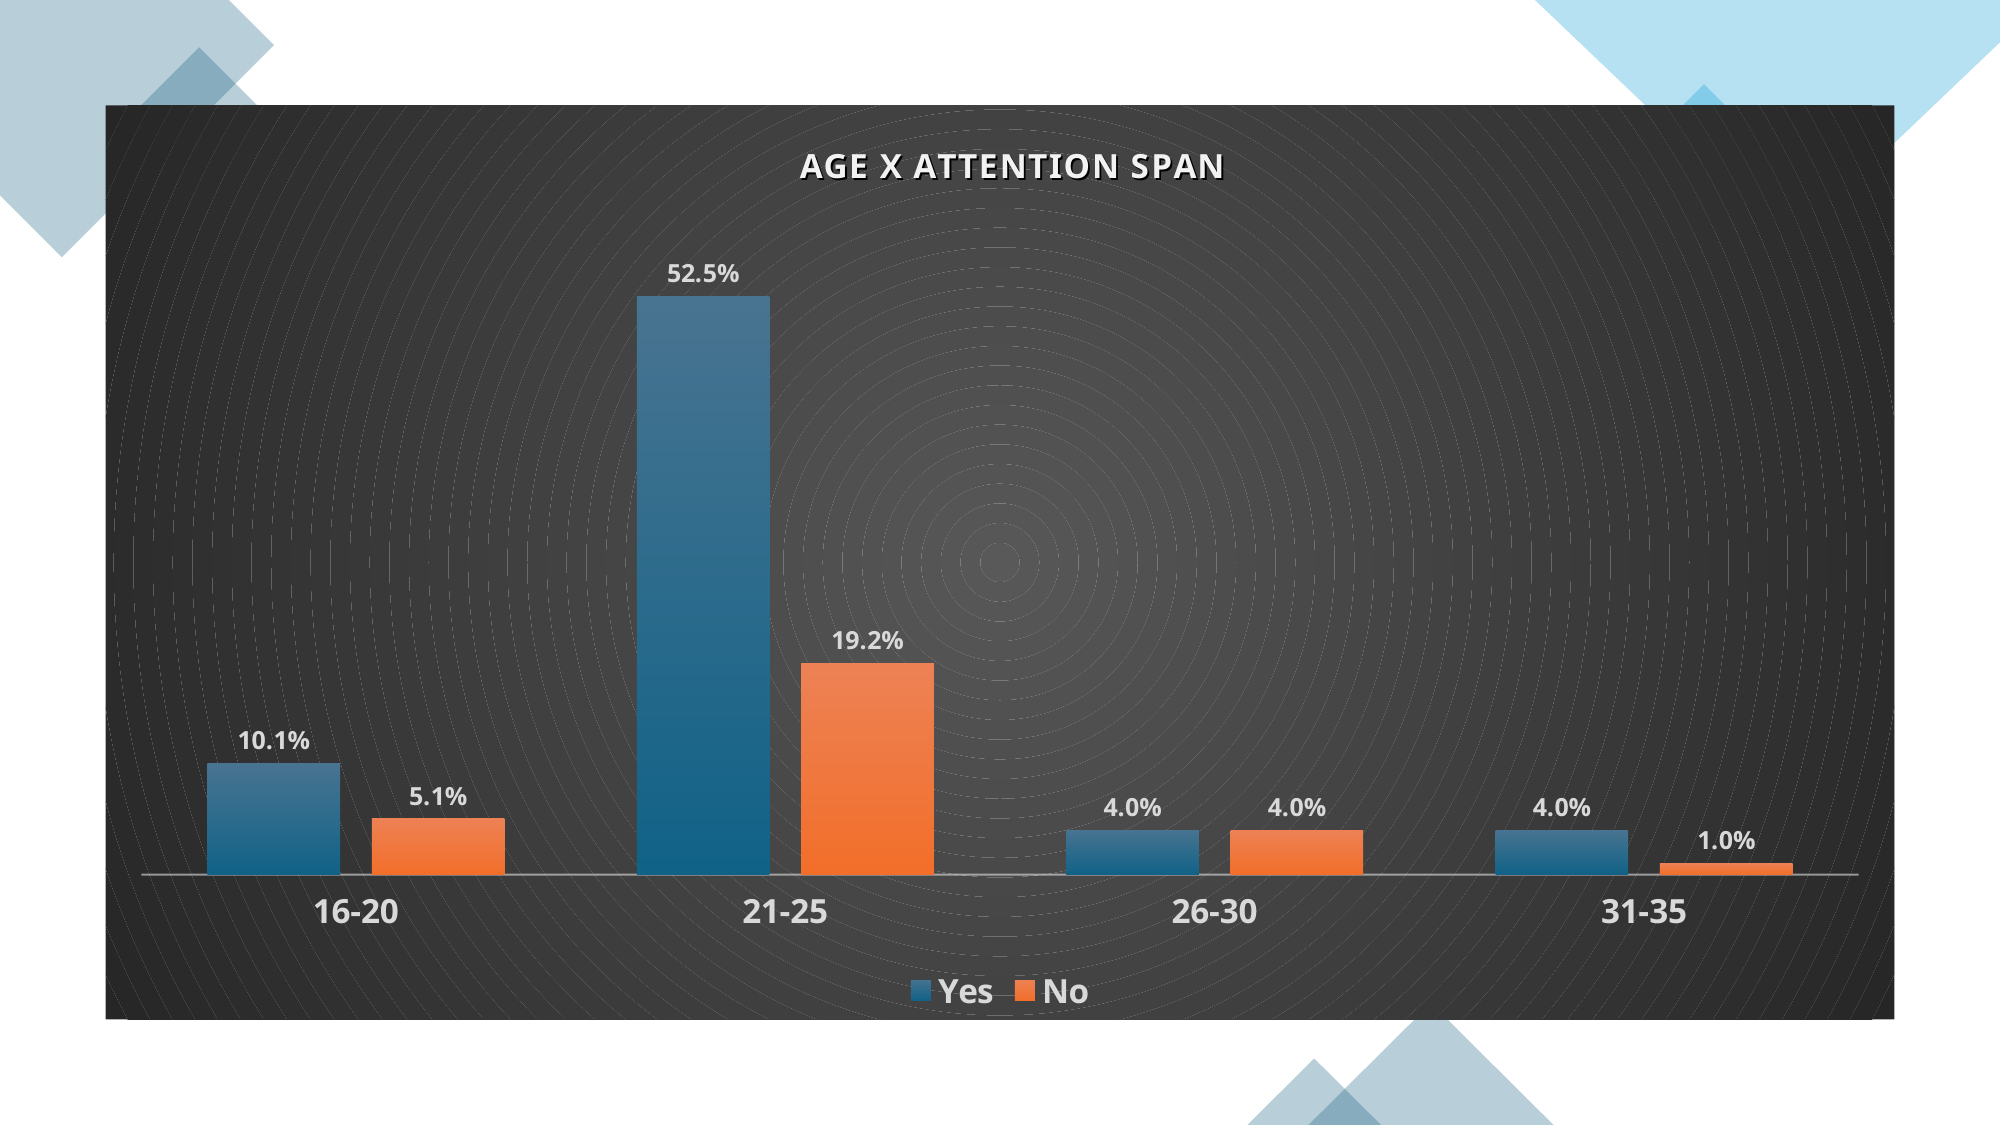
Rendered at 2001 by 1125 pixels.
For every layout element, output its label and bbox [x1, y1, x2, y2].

text_box [0, 0, 2000, 1125]
chart [105, 105, 1895, 1020]
